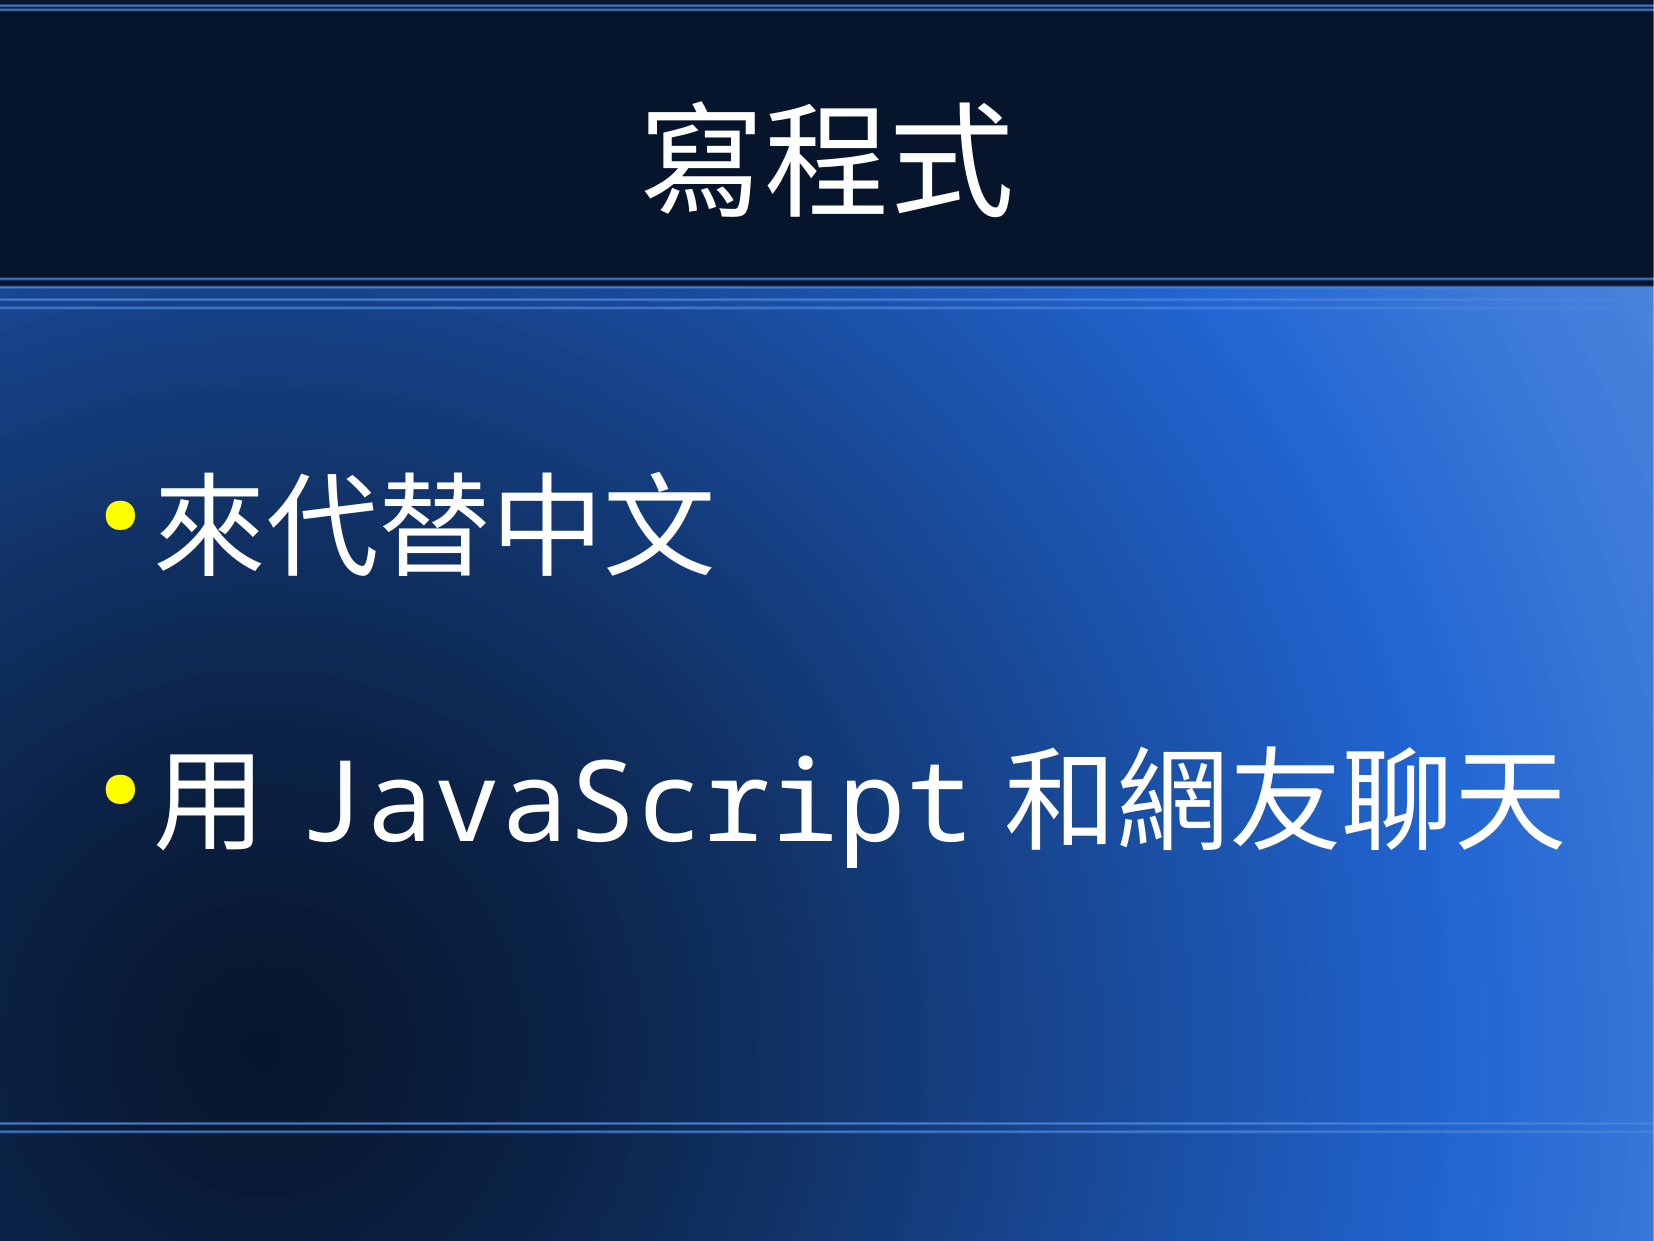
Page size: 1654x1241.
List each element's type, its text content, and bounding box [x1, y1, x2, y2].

title 寫程式 [82, 49, 1571, 257]
list 來代替中文 用JavaScript和網友聊天 [82, 355, 1571, 1241]
picture [0, 0, 1654, 1241]
